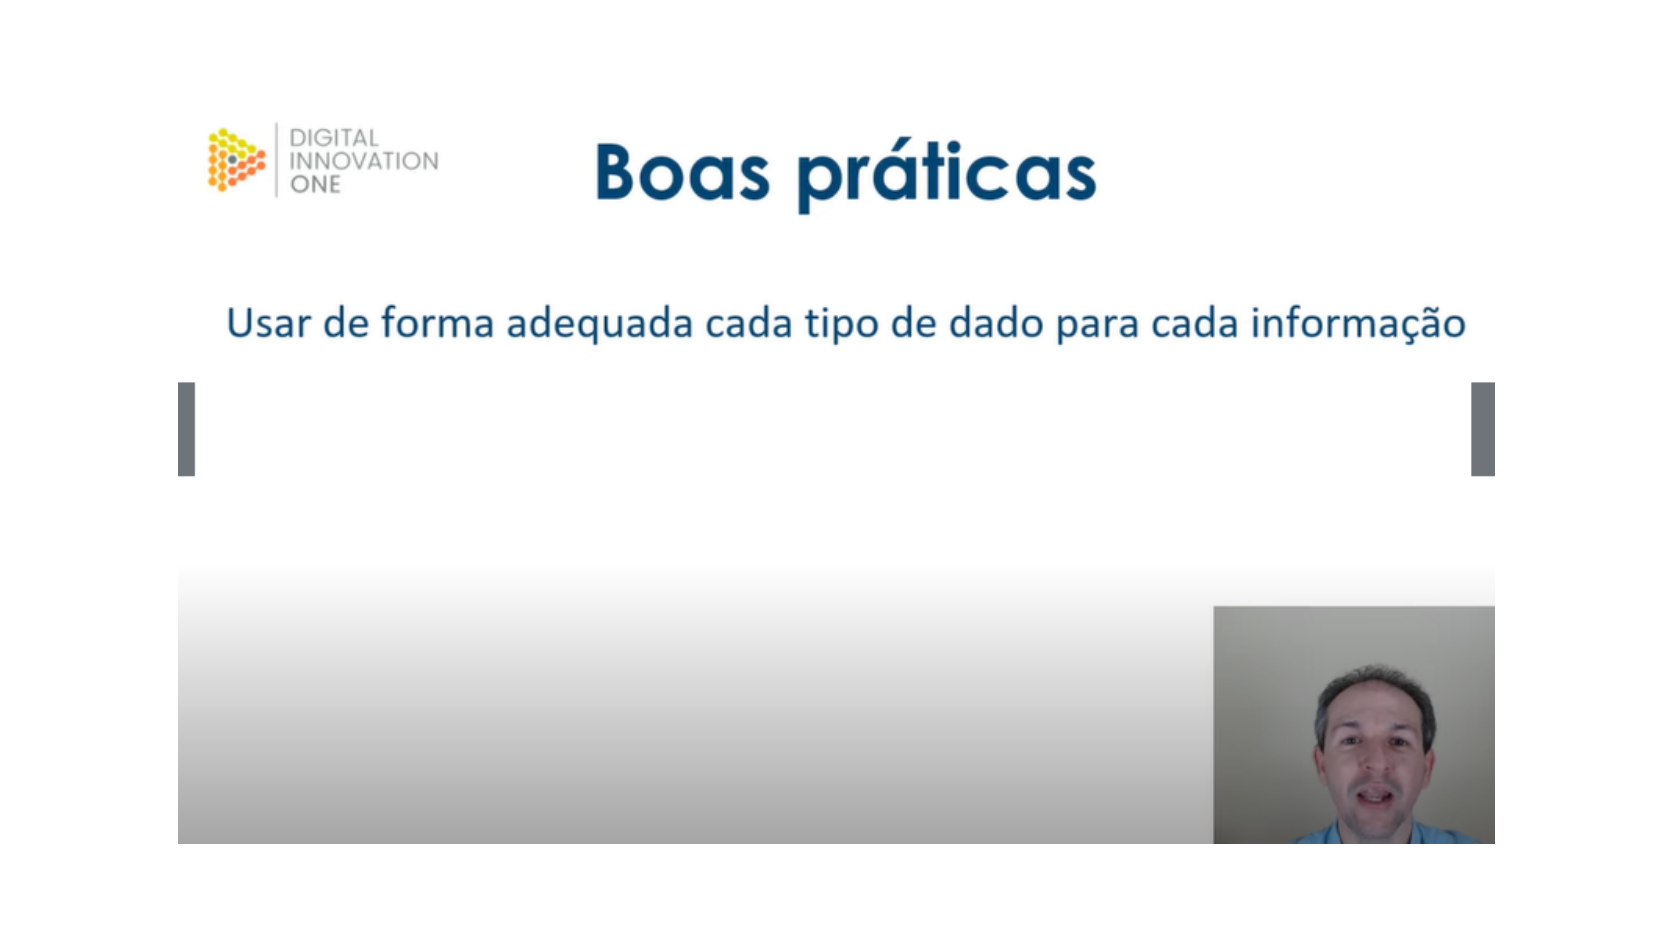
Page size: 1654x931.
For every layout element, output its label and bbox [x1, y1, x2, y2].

picture [178, 98, 1495, 844]
